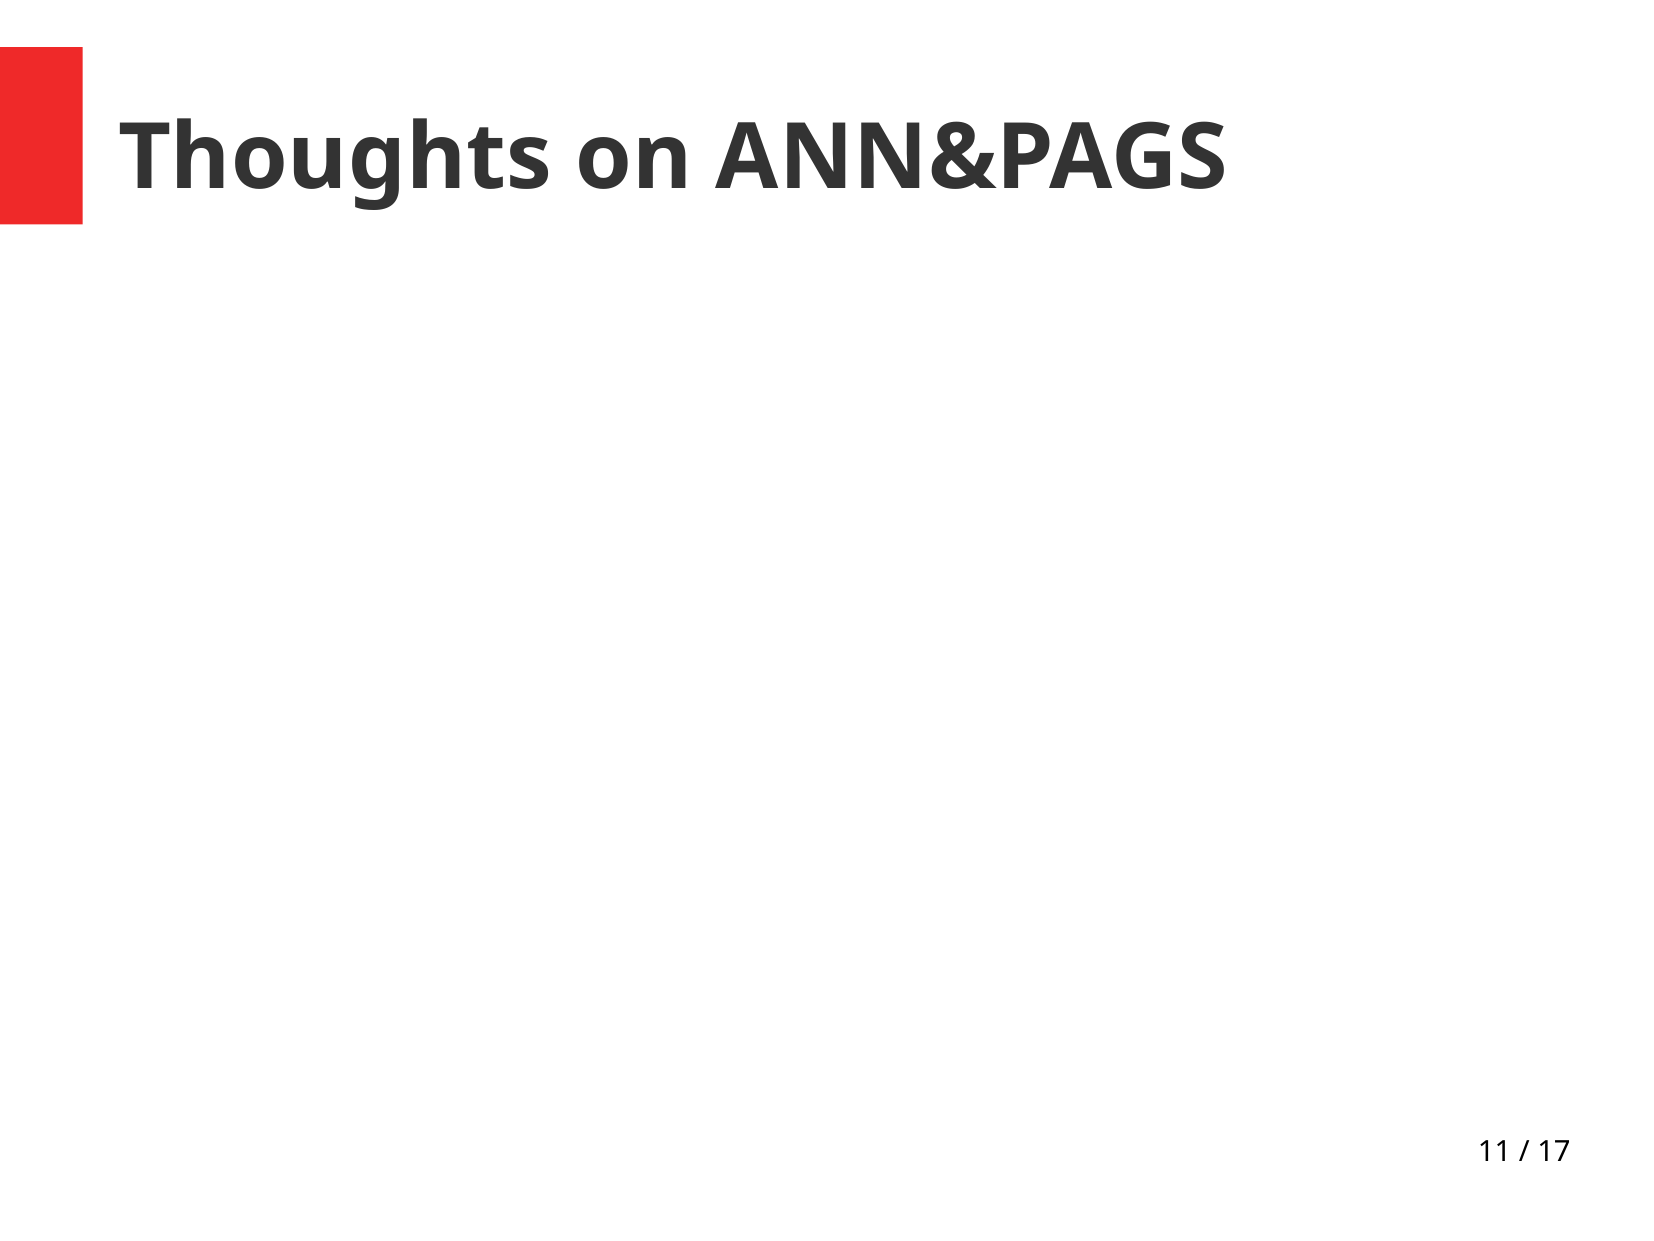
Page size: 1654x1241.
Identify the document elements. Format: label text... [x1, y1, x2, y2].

title Thoughts on ANN&PAGS [118, 49, 1571, 257]
